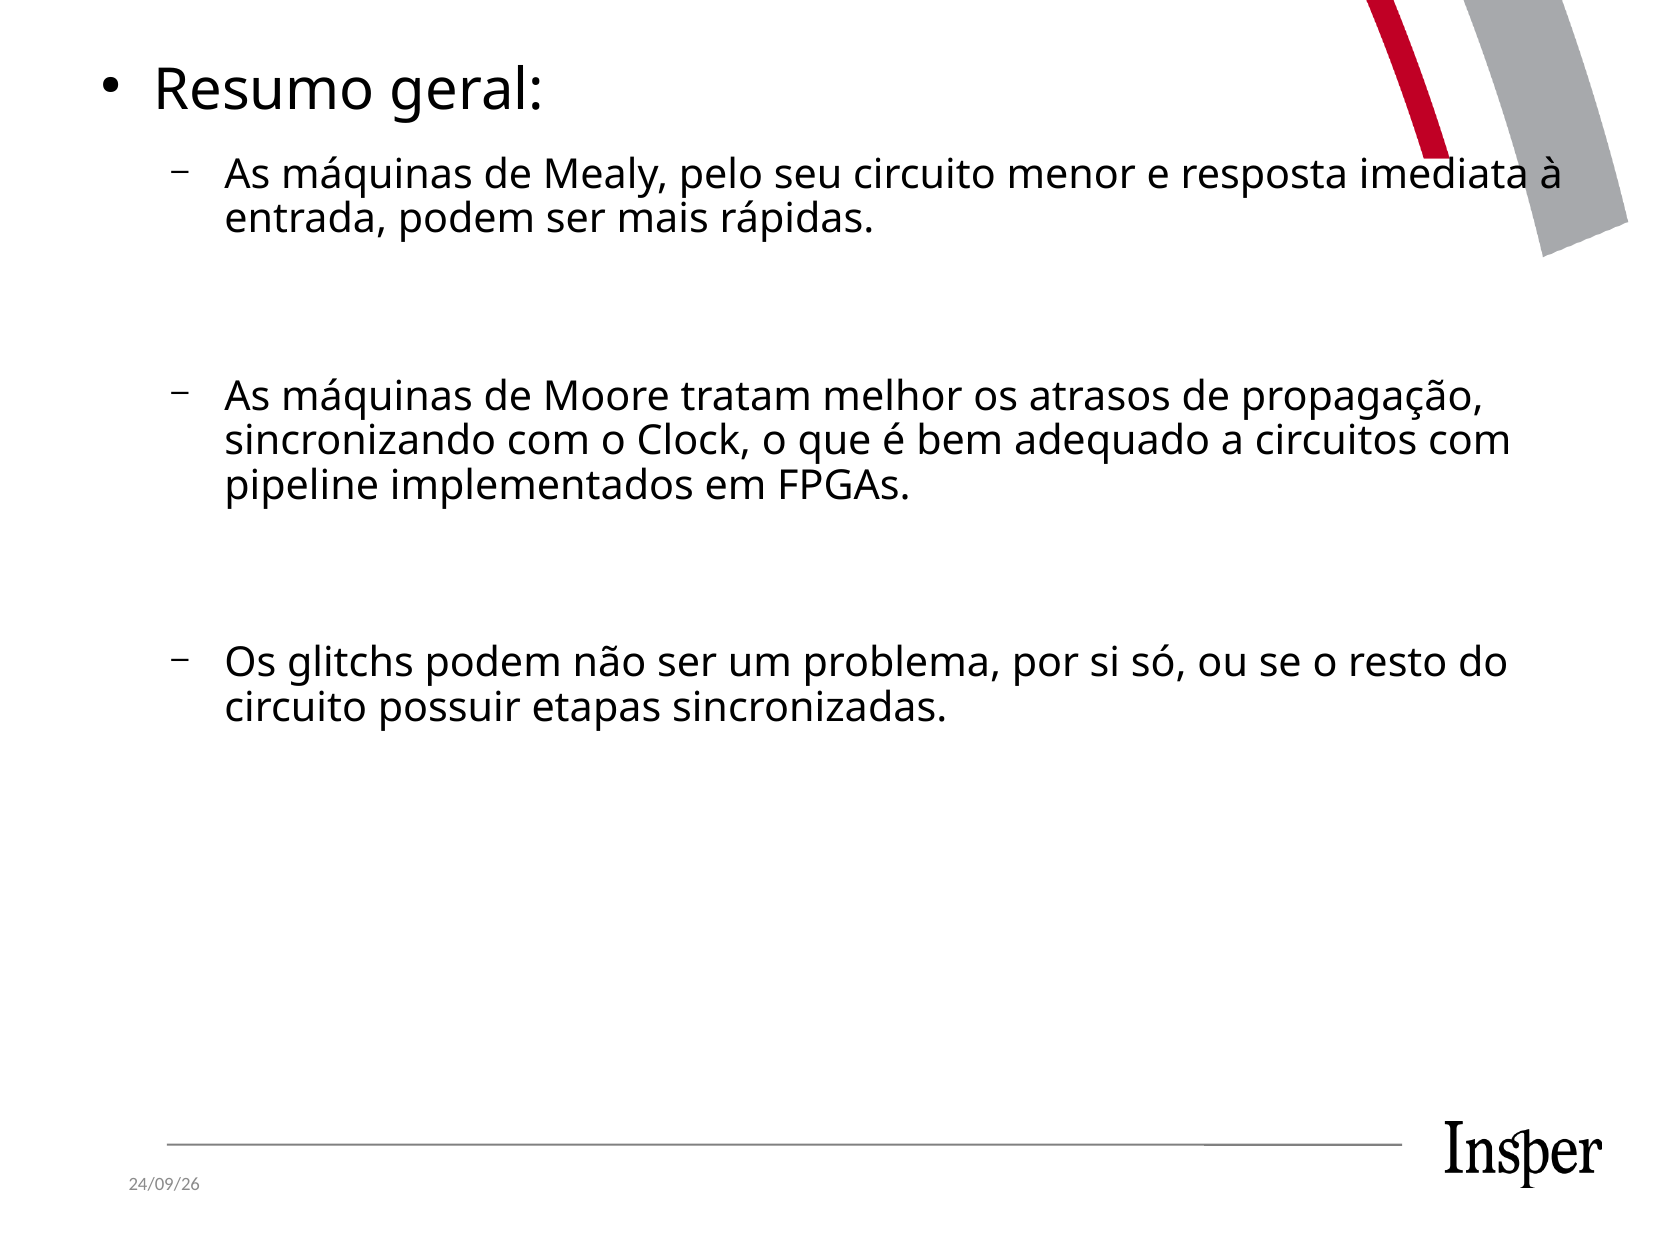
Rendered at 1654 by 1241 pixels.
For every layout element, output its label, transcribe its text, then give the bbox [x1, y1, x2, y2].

list Resumo geral: As máquinas de Mealy, pelo seu circuito menor e resposta imediata à entrada, podem ser mais rápidas. As máquinas de Moore tratam melhor os atrasos de propagação, sincronizando com o Clock, o que é bem adequado a circuitos com pipeline implementados em FPGAs. Os glitchs podem não ser um problema, por si só, ou se o resto do circuito possuir etapas sincronizadas. [82, 59, 1571, 1109]
